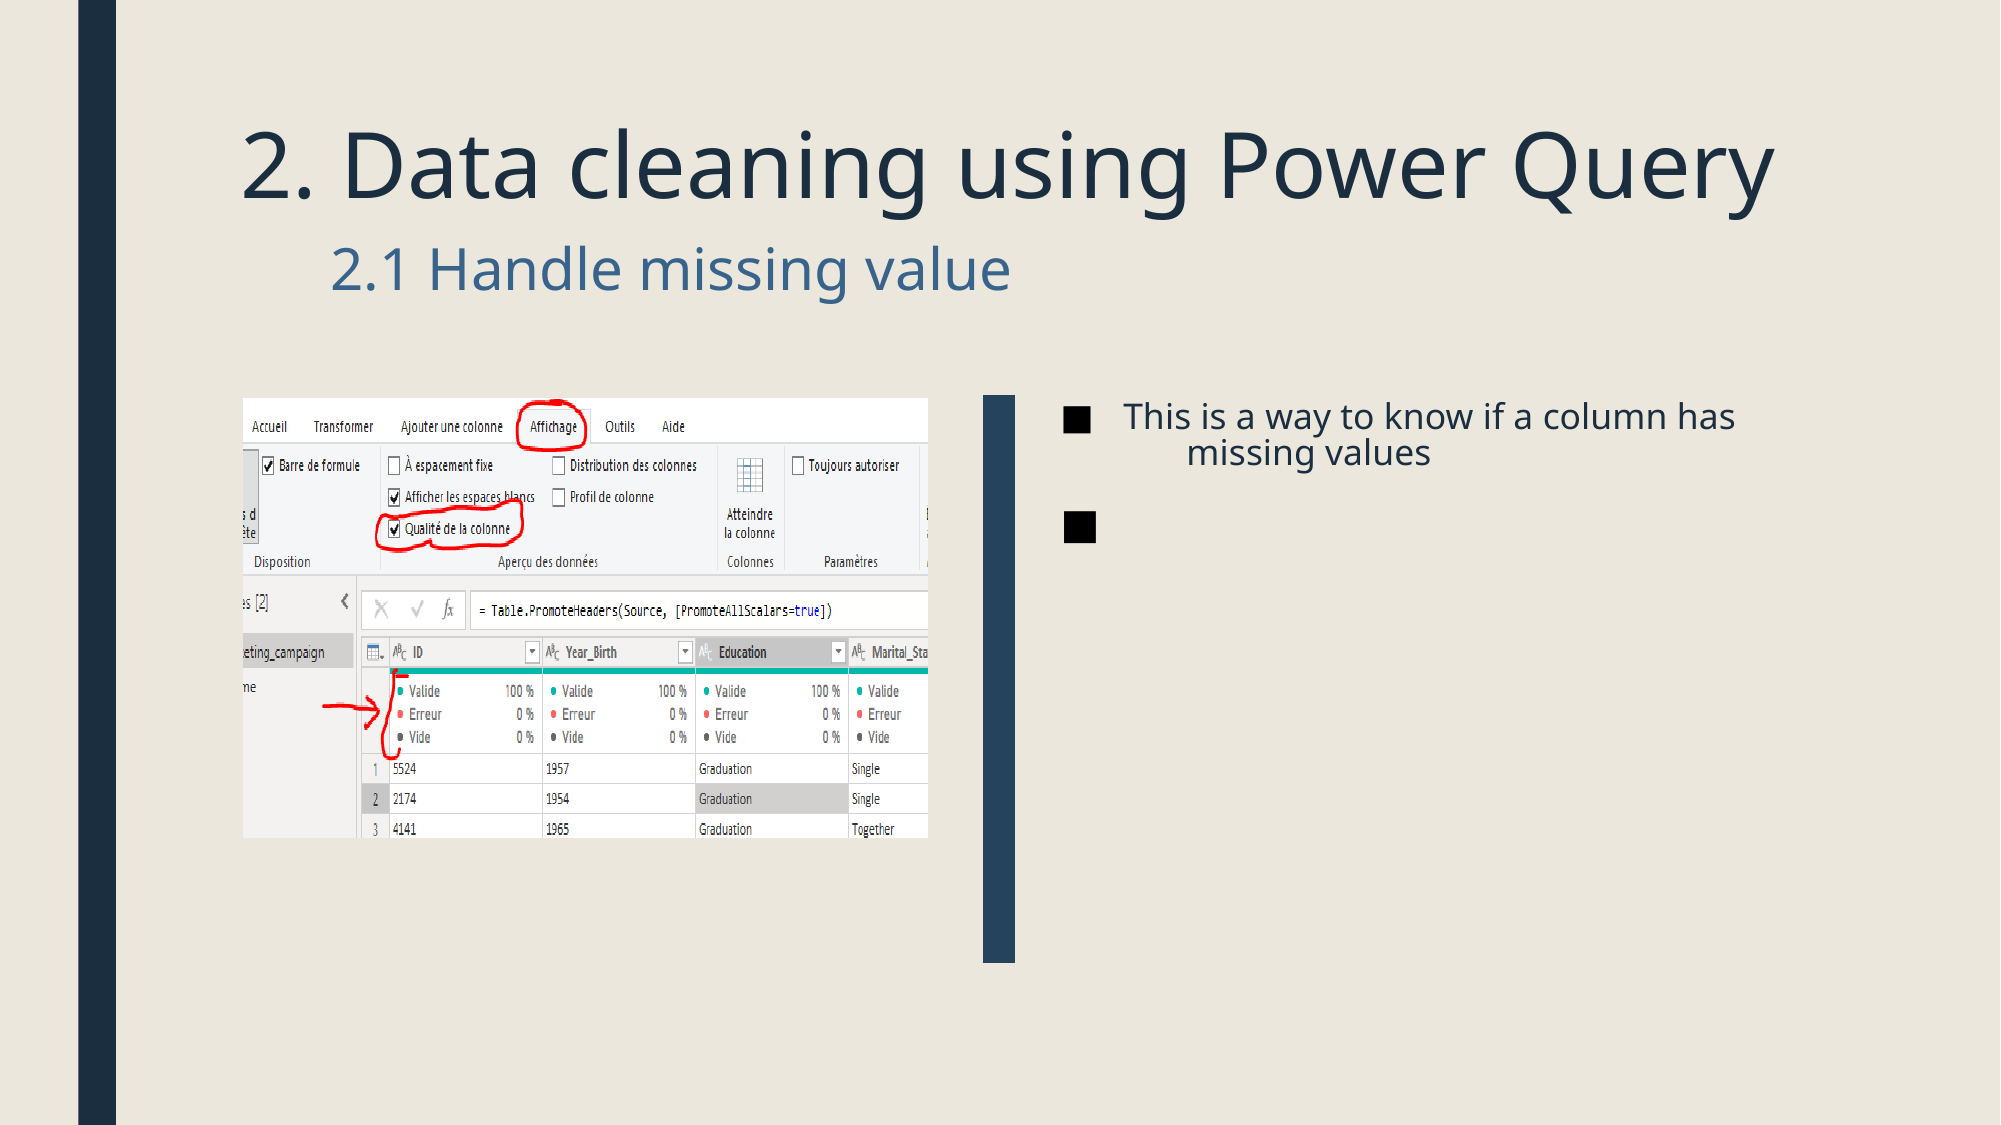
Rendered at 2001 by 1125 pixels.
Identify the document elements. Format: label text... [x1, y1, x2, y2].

picture [243, 398, 928, 839]
text_box [940, 289, 2000, 1004]
title 2. Data cleaning using Power Query [225, 112, 1801, 357]
text_box 2.1 Handle missing value [315, 224, 1685, 311]
